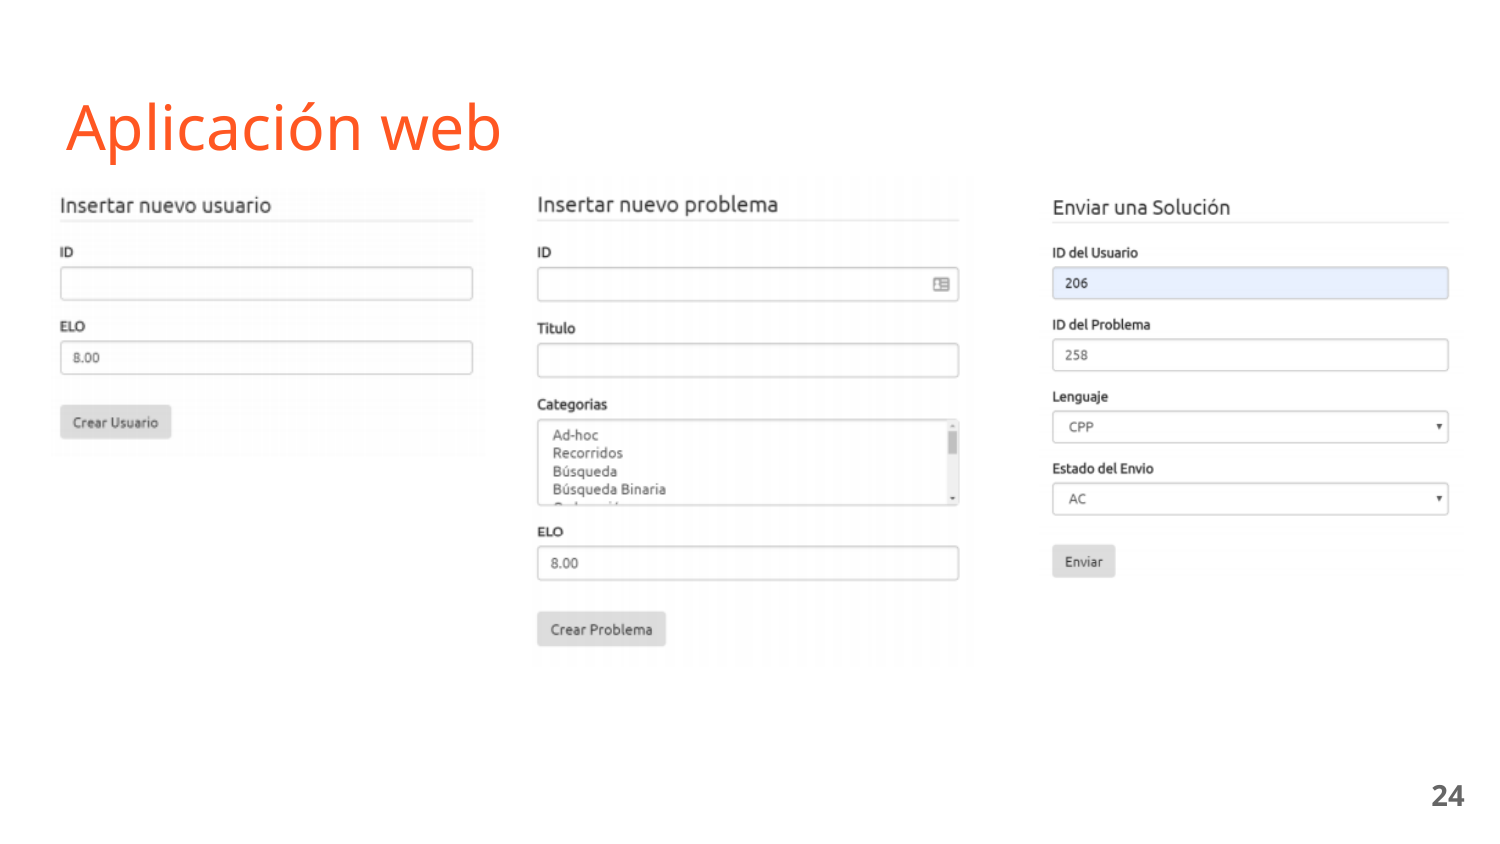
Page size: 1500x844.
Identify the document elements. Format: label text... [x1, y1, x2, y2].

title Aplicación web [51, 72, 1449, 167]
picture [525, 176, 975, 667]
slide_number <number> [1389, 764, 1480, 830]
picture [1039, 188, 1464, 605]
picture [51, 188, 486, 457]
